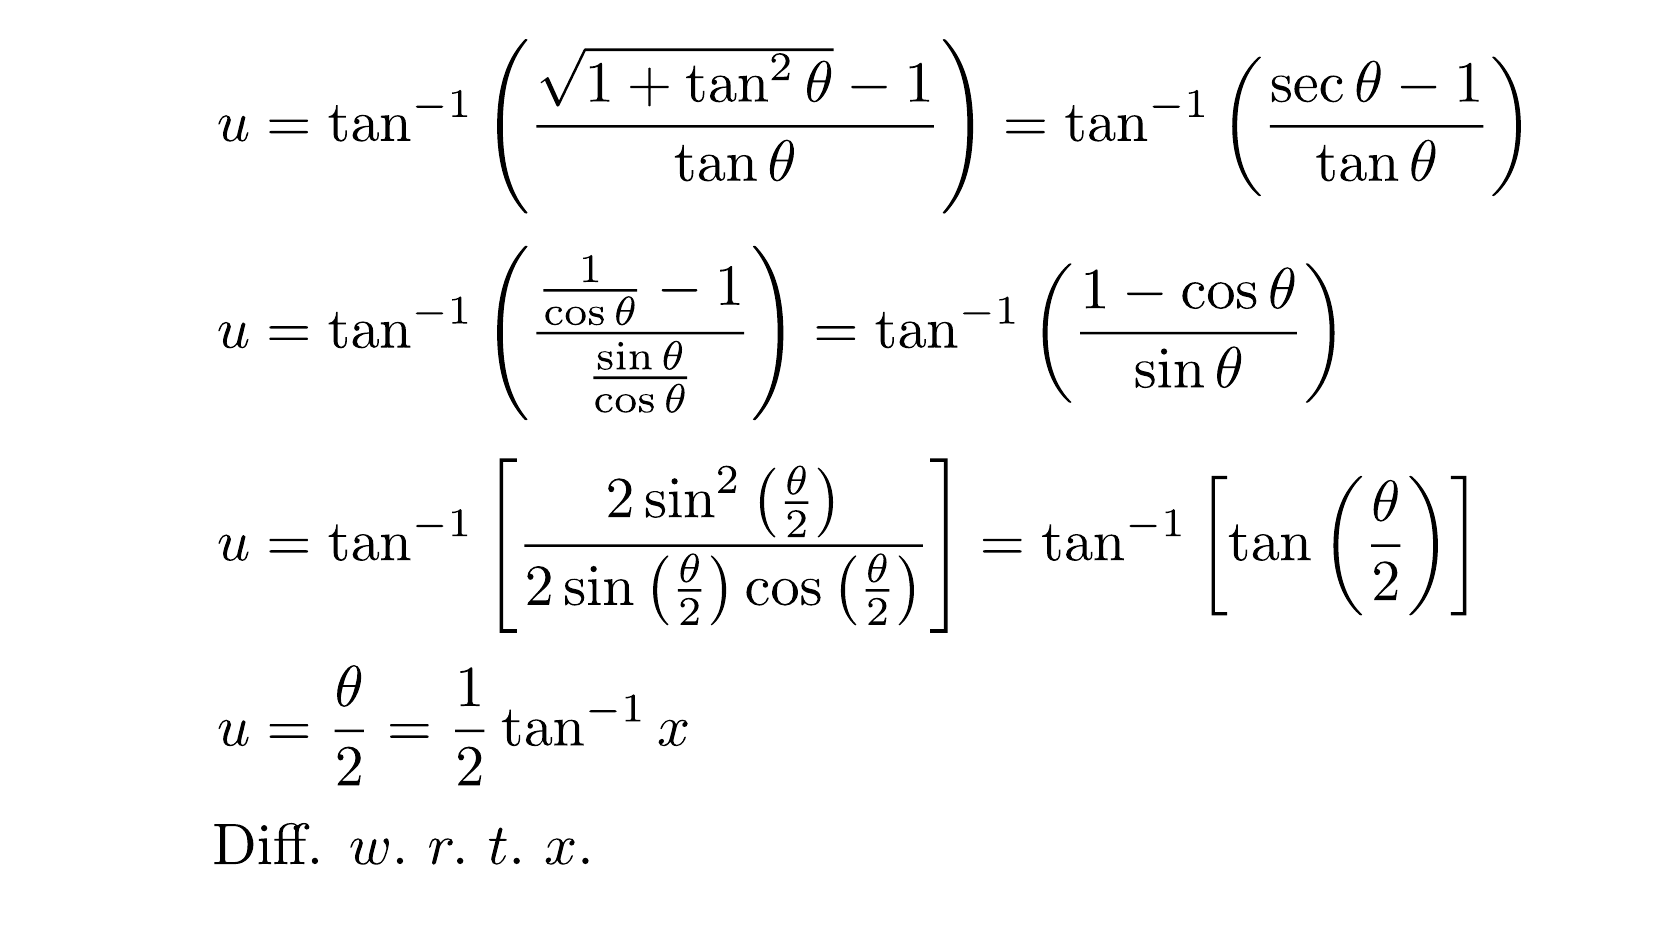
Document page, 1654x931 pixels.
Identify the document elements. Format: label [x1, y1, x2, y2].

text_box [214, 822, 589, 865]
text_box [218, 245, 1335, 421]
text_box [218, 39, 1521, 214]
text_box [218, 665, 688, 786]
text_box [218, 458, 1467, 633]
title [47, 37, 1607, 886]
